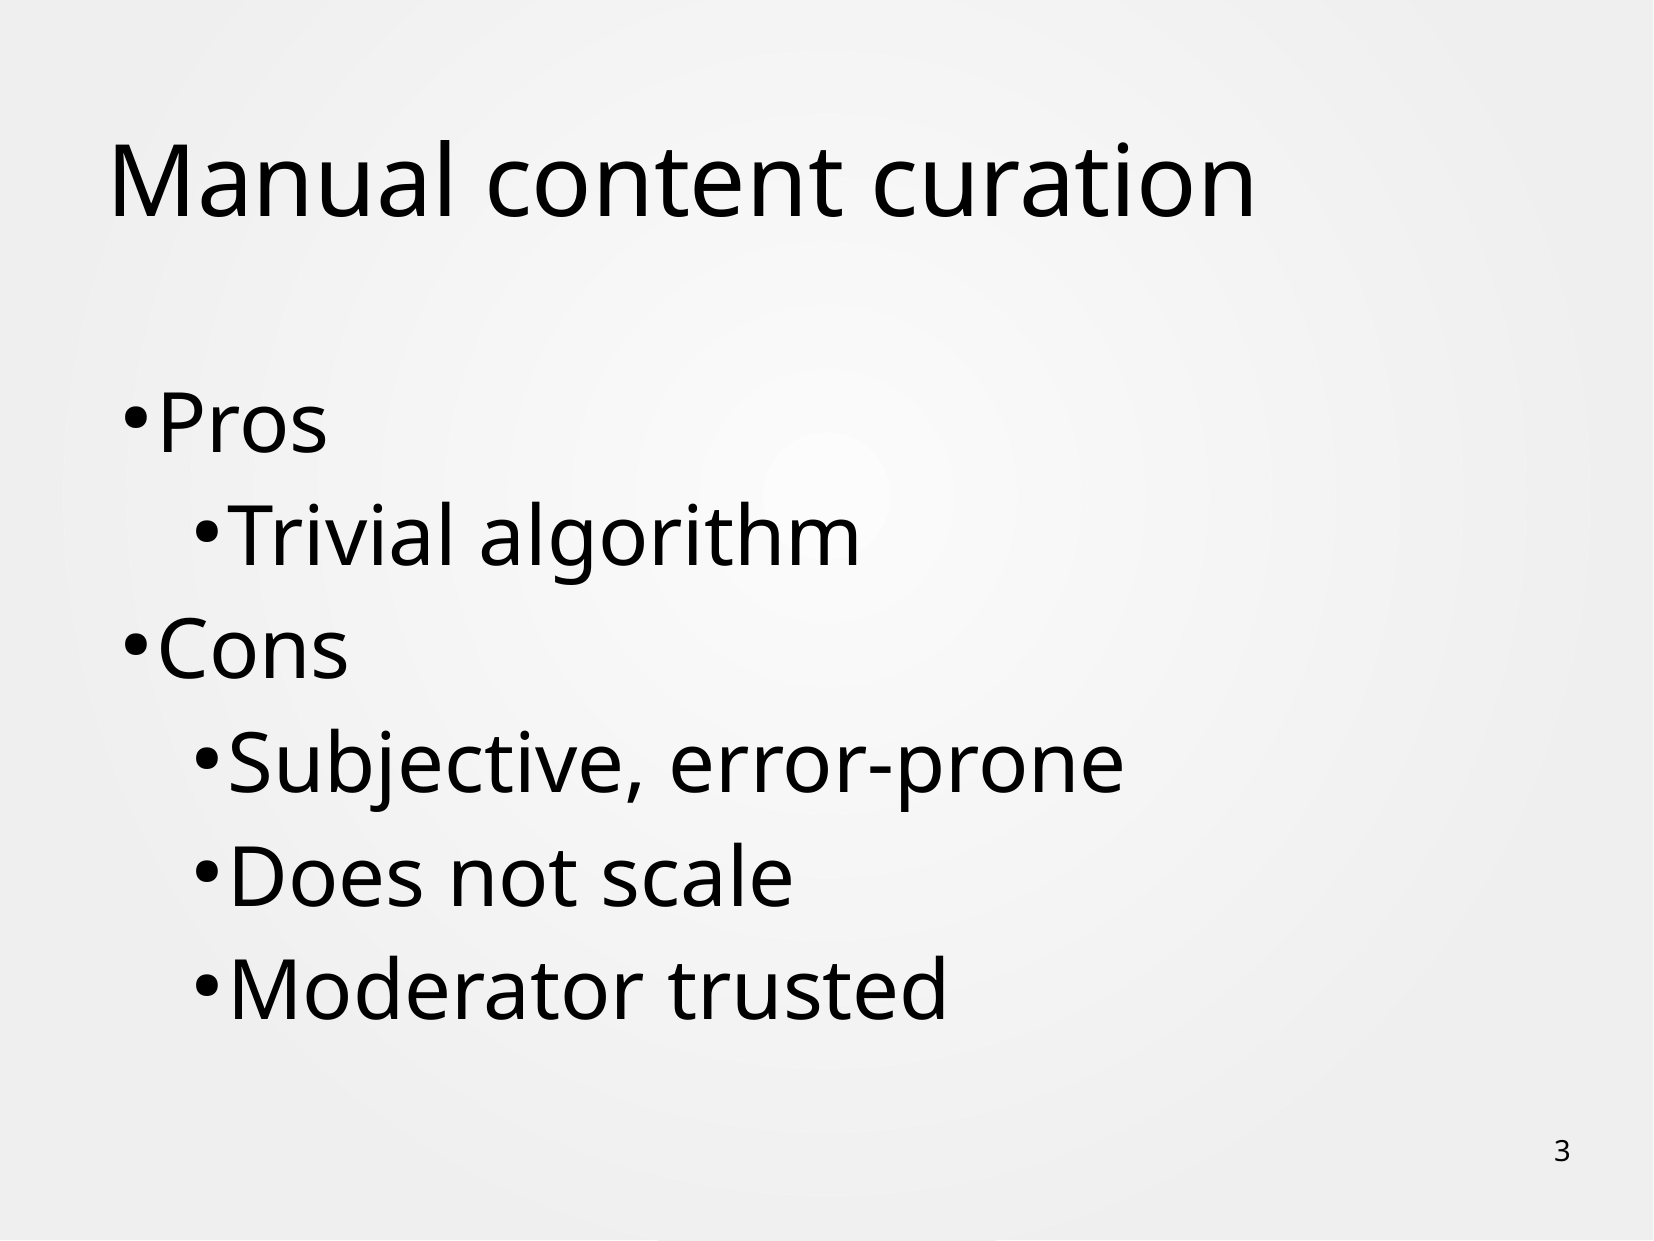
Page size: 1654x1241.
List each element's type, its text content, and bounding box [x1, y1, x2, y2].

title Manual content curation [106, 124, 1332, 246]
text_box Pros Trivial algorithm Cons Subjective, error-prone Does not scale Moderator trusted [106, 355, 1207, 953]
